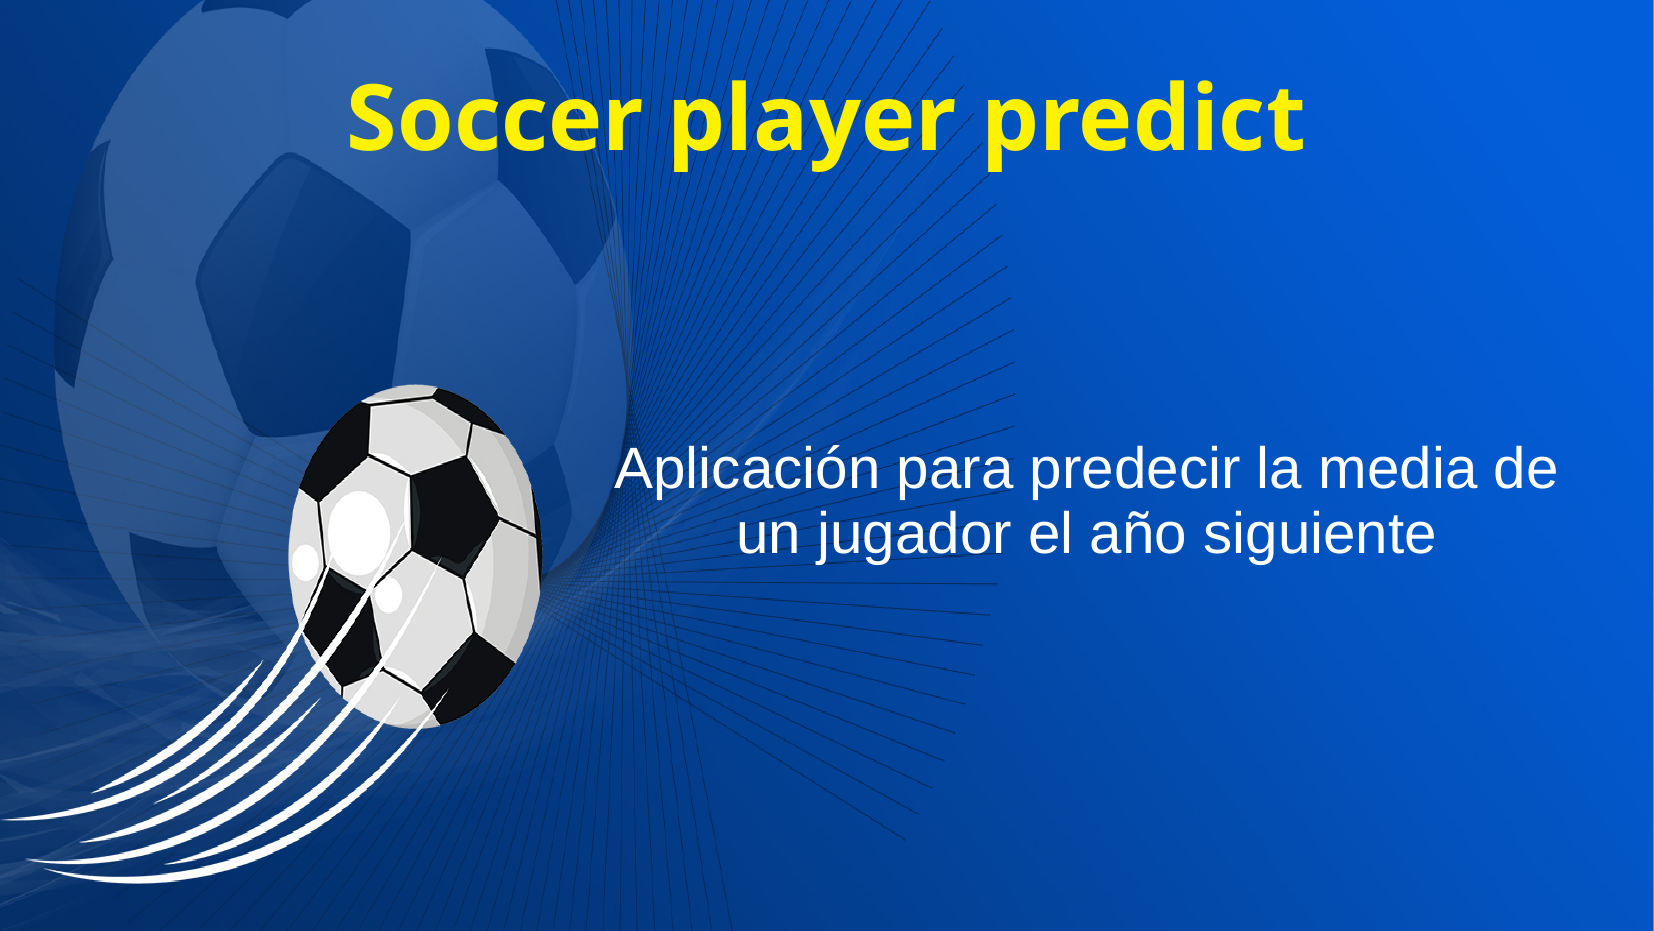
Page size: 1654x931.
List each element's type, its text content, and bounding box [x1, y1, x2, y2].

title Soccer player predict [82, 37, 1571, 193]
picture [0, 0, 1654, 931]
subtitle Aplicación para predecir la media de un jugador el año siguiente [585, 330, 1591, 672]
